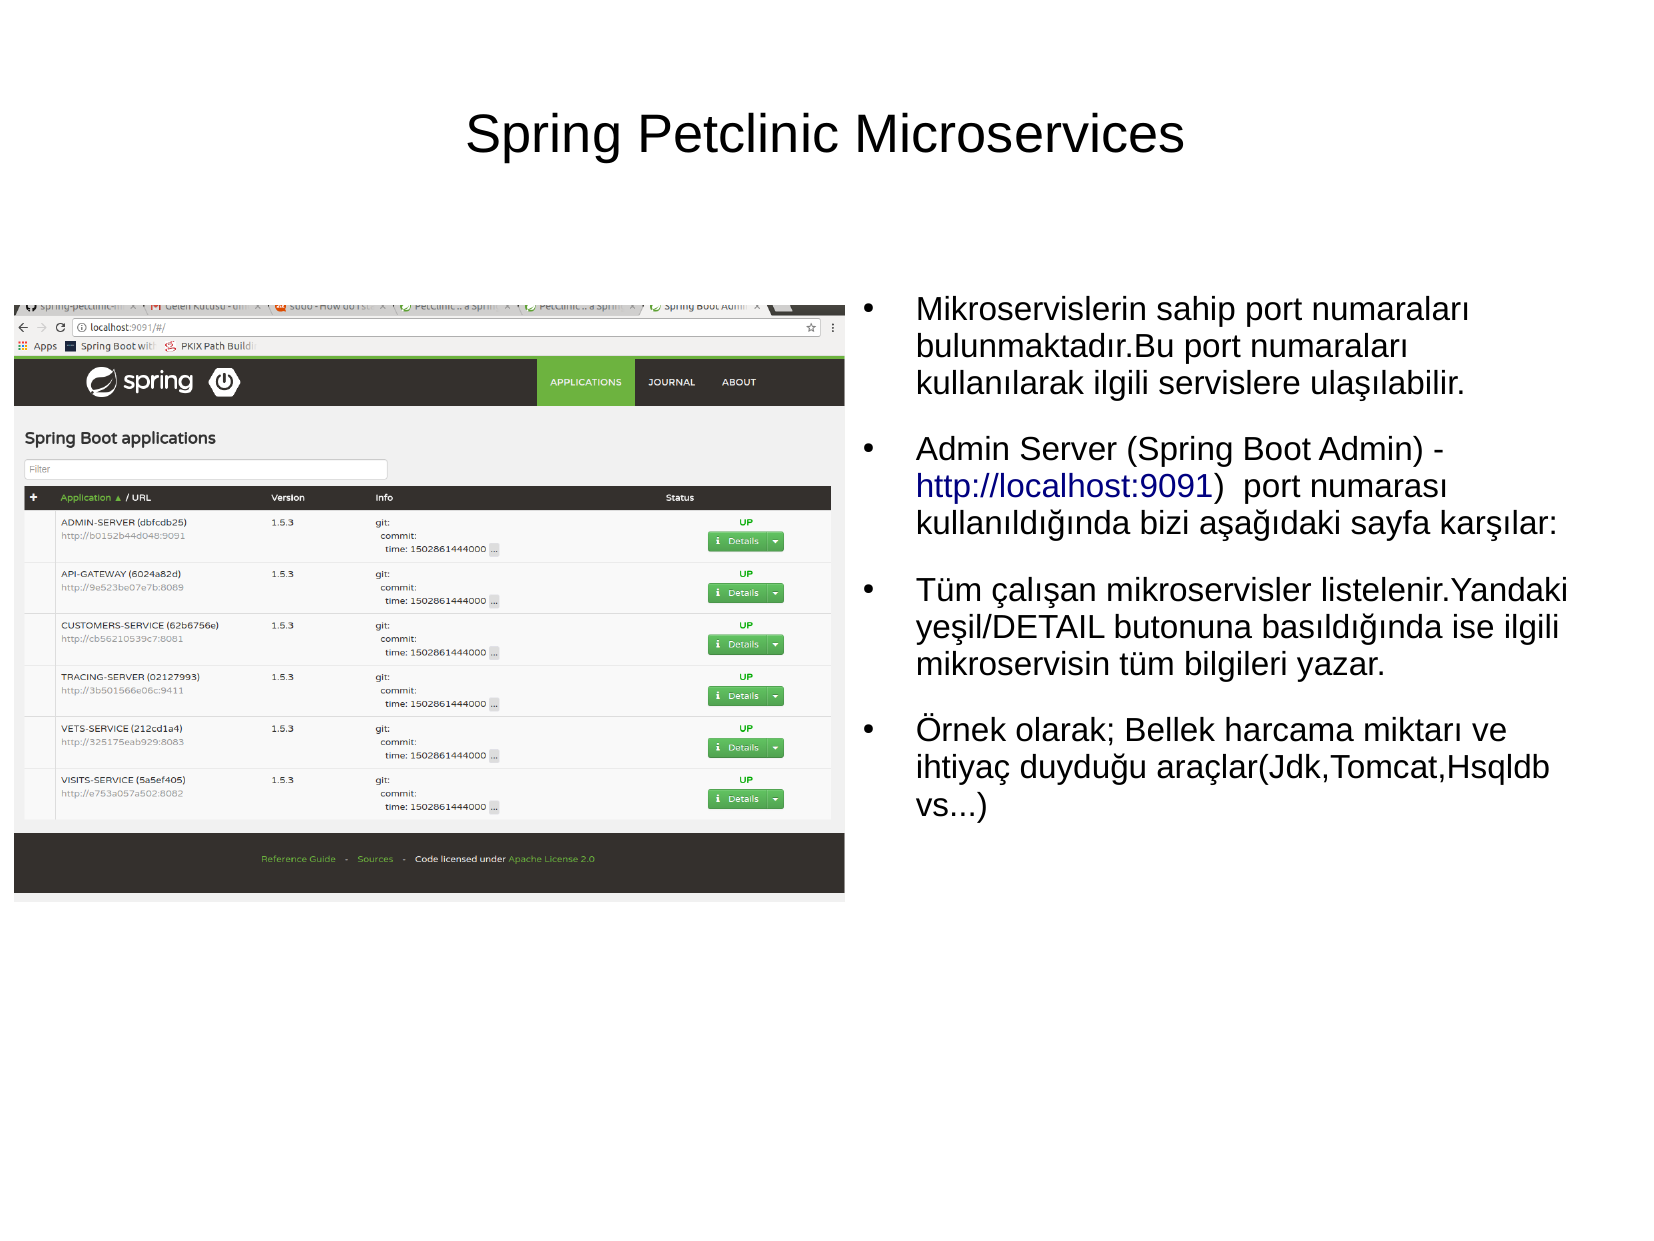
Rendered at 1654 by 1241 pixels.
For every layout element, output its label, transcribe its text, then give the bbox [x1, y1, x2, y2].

picture [14, 305, 844, 902]
title Spring Petclinic Microservices [82, 30, 1571, 238]
list Mikroservislerin sahip port numaraları bulunmaktadır.Bu port numaraları kullanılarak ilgili servislere ulaşılabilir. Admin Server (Spring Boot Admin) - http://localhost:9091) port numarası kullanıldığında bizi aşağıdaki sayfa karşılar: Tüm çalışan mikroservisler listelenir.Yandaki yeşil/DETAIL butonuna basıldığında ise ilgili mikroservisin tüm bilgileri yazar. Örnek olarak; Bellek harcama miktarı ve ihtiyaç duyduğu araçlar(Jdk,Tomcat,Hsqldb vs...) [844, 290, 1571, 1010]
